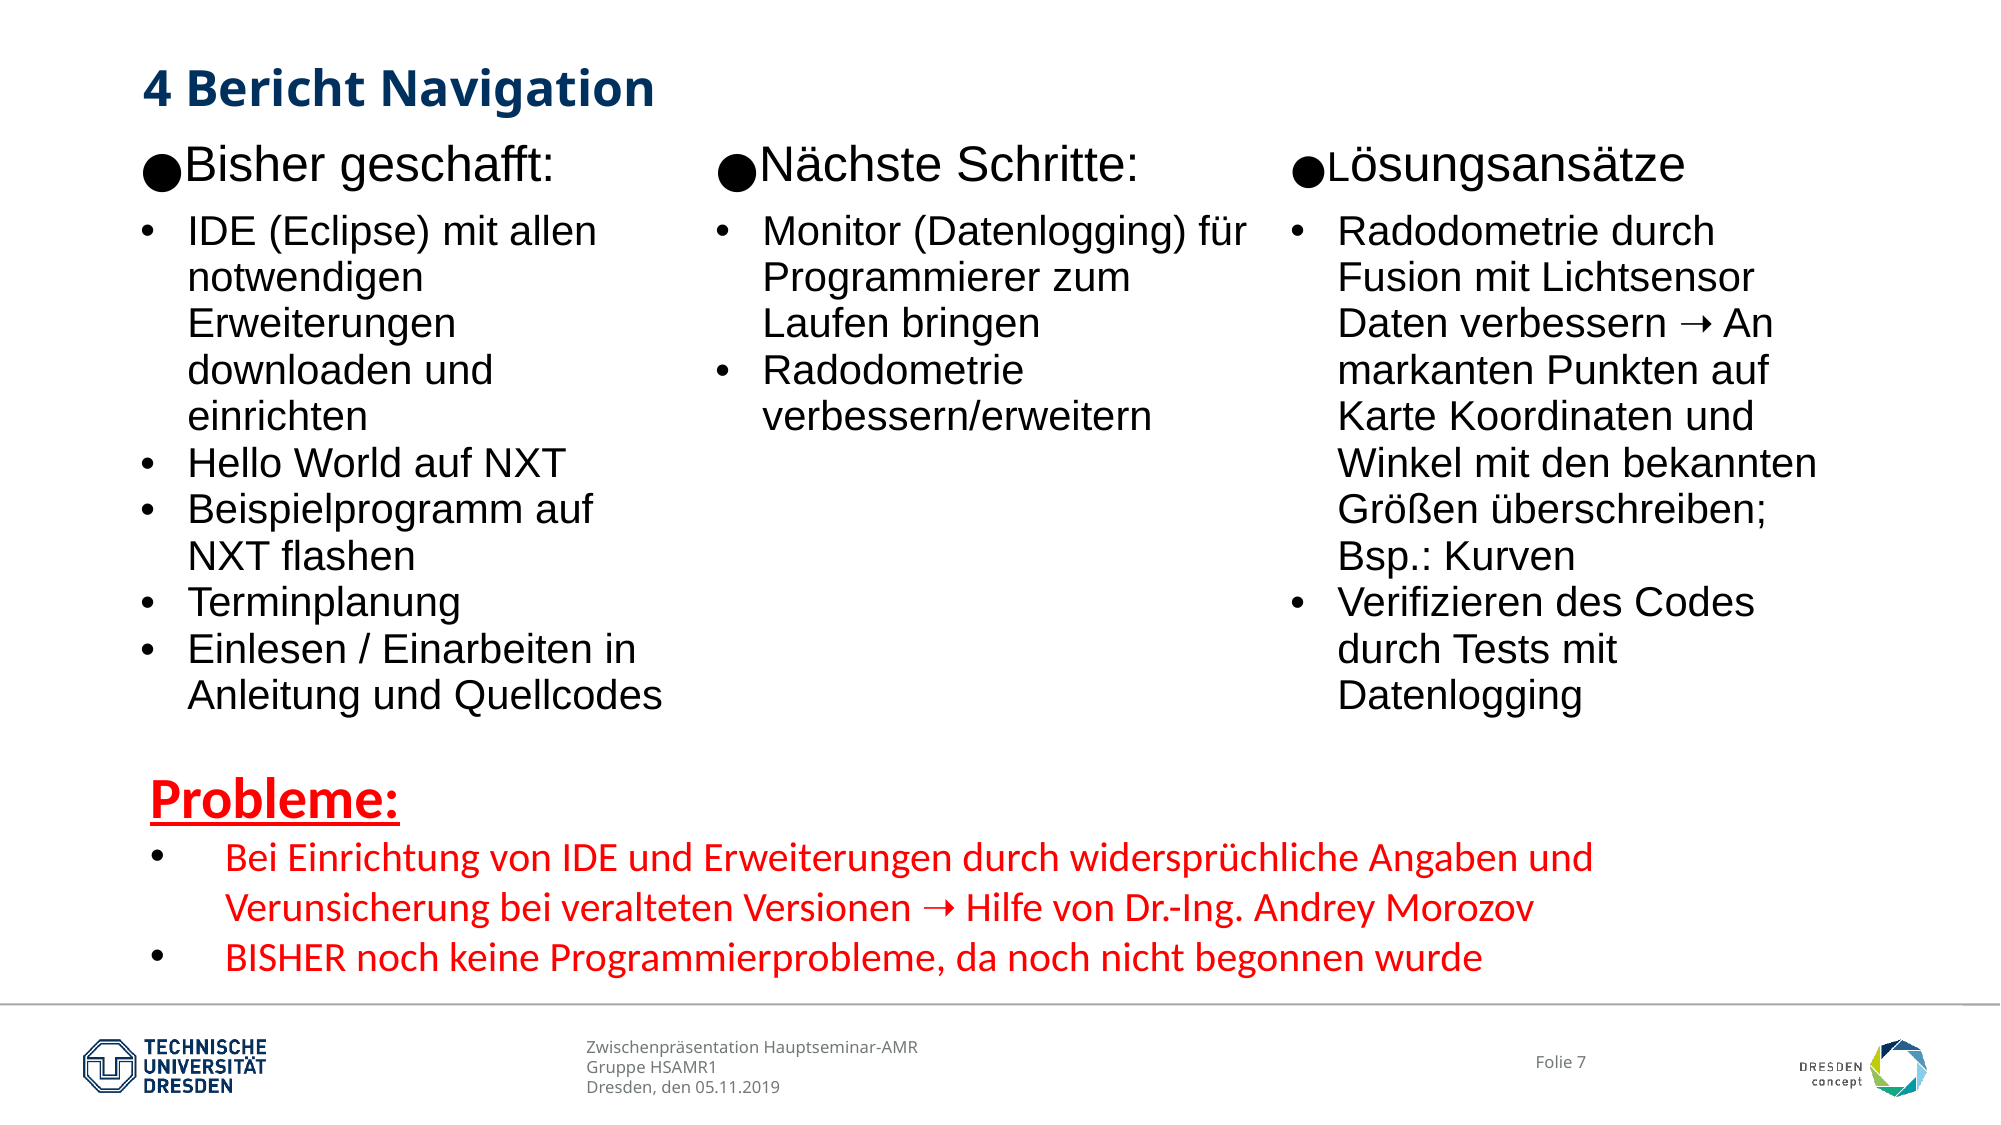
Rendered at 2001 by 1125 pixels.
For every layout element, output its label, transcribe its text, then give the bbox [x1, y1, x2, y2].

table_header Bisher geschafft: [125, 129, 700, 200]
table_header Lösungsansätze [1275, 129, 1850, 200]
table_cell IDE (Eclipse) mit allen notwendigen Erweiterungen downloaden und einrichten Hello World auf NXT Beispielprogramm auf NXT flashen Terminplanung Einlesen / Einarbeiten in Anleitung und Quellcodes [125, 200, 700, 726]
picture [83, 1039, 266, 1093]
text_box Probleme: Bei Einrichtung von IDE und Erweiterungen durch widersprüchliche Angaben und Verunsicherung bei veralteten Versionen ➝ Hilfe von Dr.-Ing. Andrey Morozov BISHER noch keine Programmierprobleme, da noch nicht begonnen wurde [135, 752, 1841, 990]
text_box 4 Bericht Navigation [143, 56, 1880, 169]
table_header Nächste Schritte: [700, 129, 1275, 200]
picture [1800, 1039, 1927, 1097]
table_cell Monitor (Datenlogging) für Programmierer zum Laufen bringen Radodometrie verbessern/erweitern [700, 200, 1275, 726]
table_cell Radodometrie durch Fusion mit Lichtsensor Daten verbessern ➝ An markanten Punkten auf Karte Koordinaten und Winkel mit den bekannten Größen überschreiben; Bsp.: Kurven Verifizieren des Codes durch Tests mit Datenlogging [1275, 200, 1850, 726]
